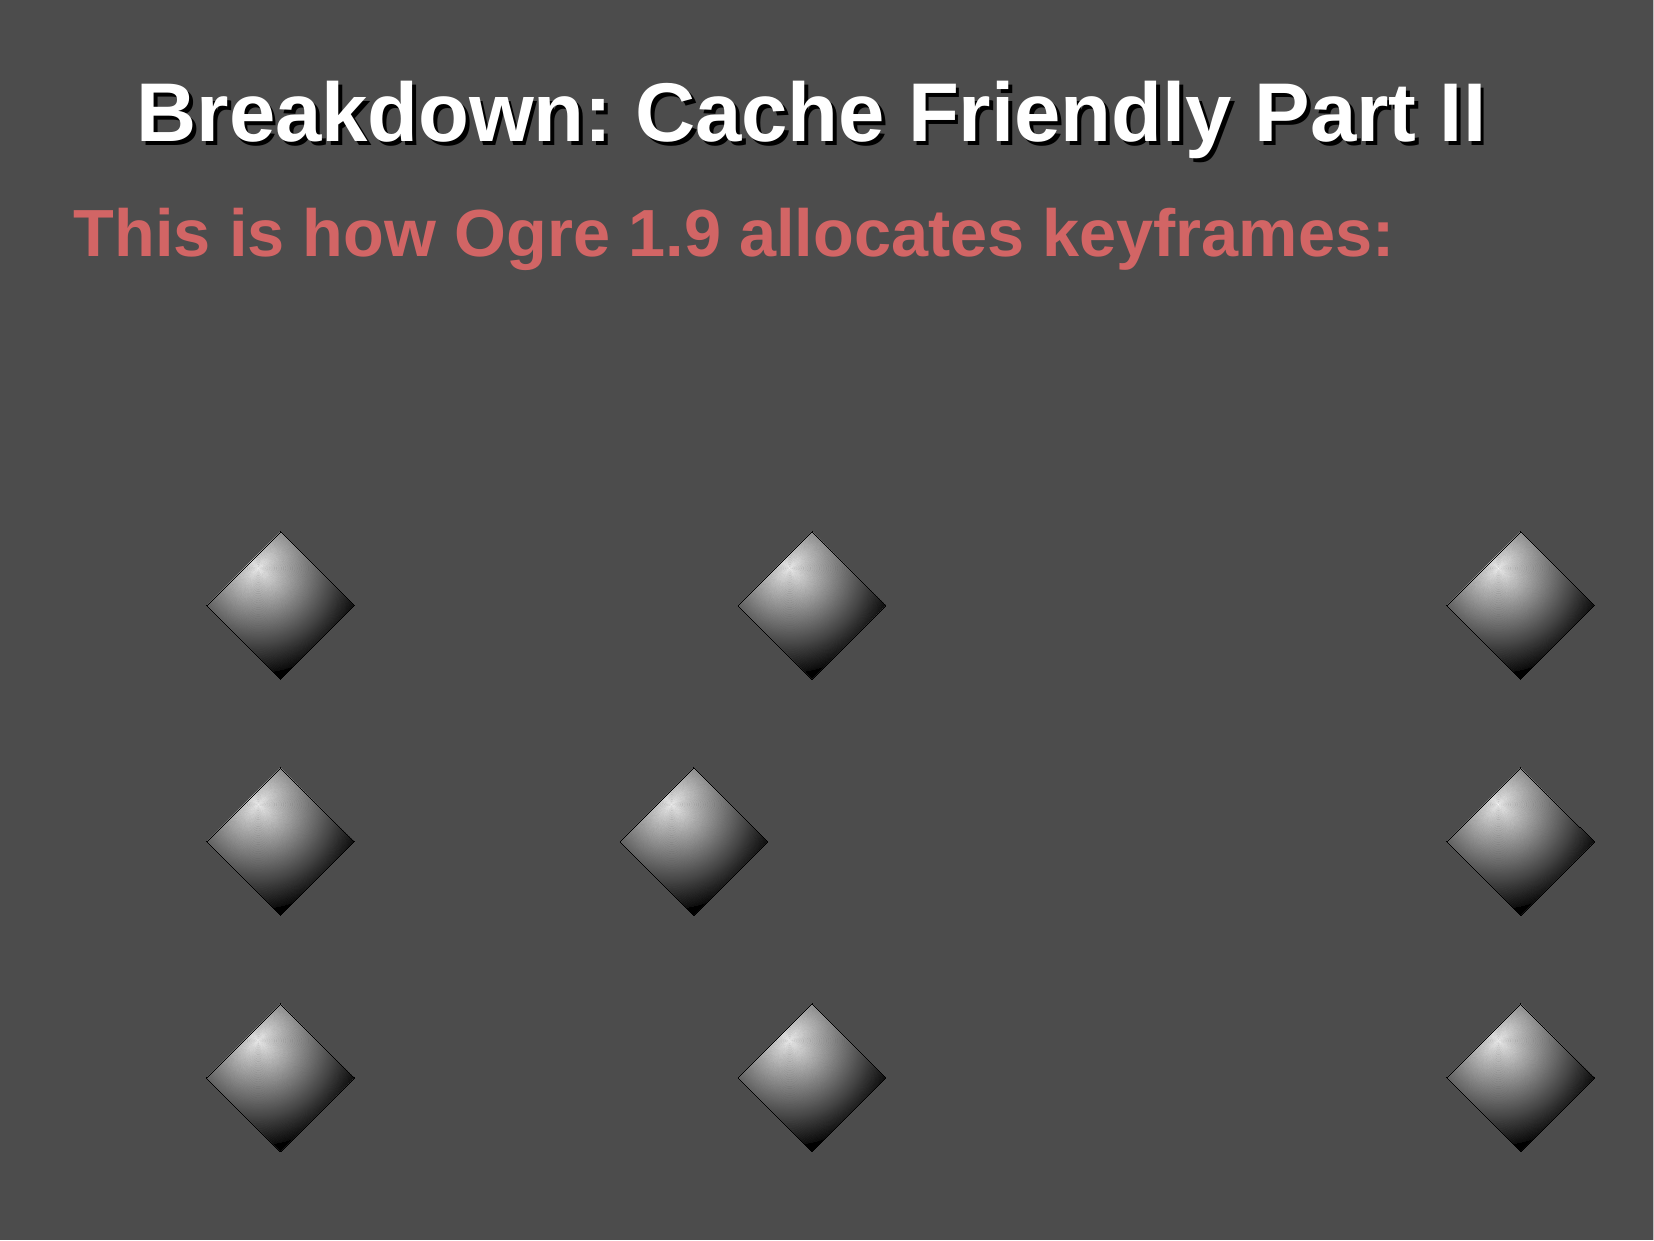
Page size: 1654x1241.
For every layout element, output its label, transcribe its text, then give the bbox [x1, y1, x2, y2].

text_box This is how Ogre 1.9 allocates keyframes: [59, 188, 1565, 279]
text_box [1446, 767, 1595, 916]
text_box [206, 767, 355, 916]
text_box Breakdown: Cache Friendly Part II [88, 59, 1536, 168]
text_box [620, 767, 768, 916]
text_box [738, 531, 886, 680]
text_box [206, 531, 355, 680]
text_box [206, 1003, 355, 1152]
text_box [1446, 531, 1595, 680]
text_box [738, 1003, 886, 1152]
text_box [1446, 1003, 1595, 1152]
